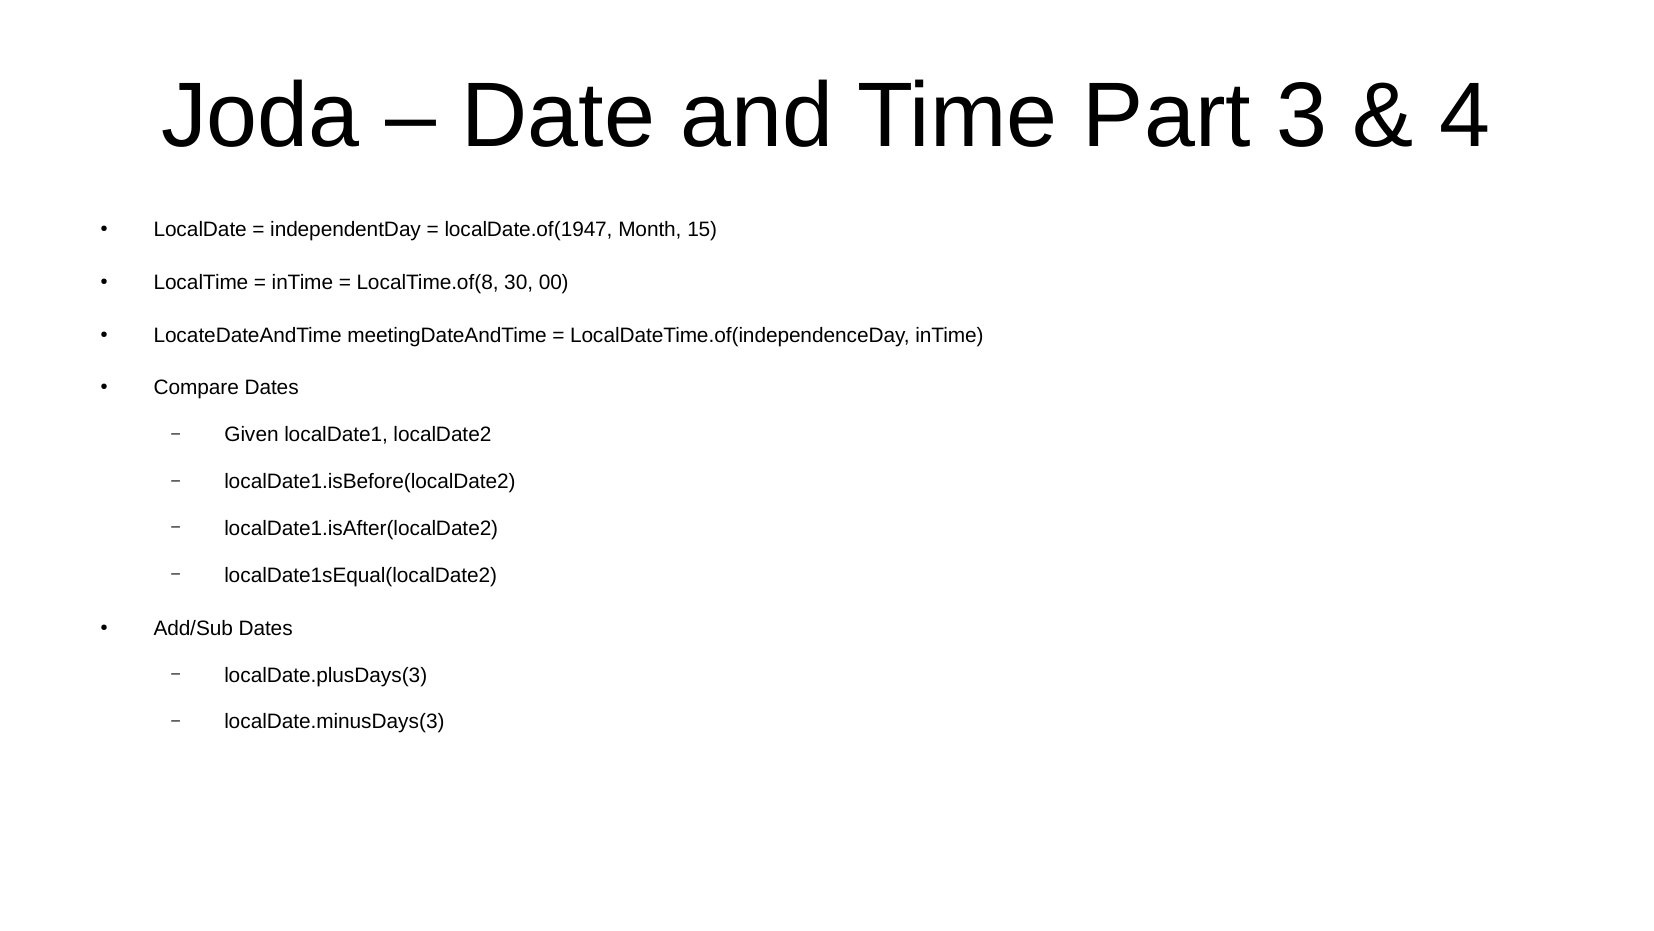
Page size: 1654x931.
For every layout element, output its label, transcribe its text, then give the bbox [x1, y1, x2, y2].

title Joda – Date and Time Part 3 & 4 [82, 37, 1571, 193]
list LocalDate = independentDay = localDate.of(1947, Month, 15) LocalTime = inTime = LocalTime.of(8, 30, 00) LocateDateAndTime meetingDateAndTime = LocalDateTime.of(independenceDay, inTime) Compare Dates Given localDate1, localDate2 localDate1.isBefore(localDate2) localDate1.isAfter(localDate2) localDate1sEqual(localDate2) Add/Sub Dates localDate.plusDays(3) localDate.minusDays(3) [82, 217, 1561, 916]
